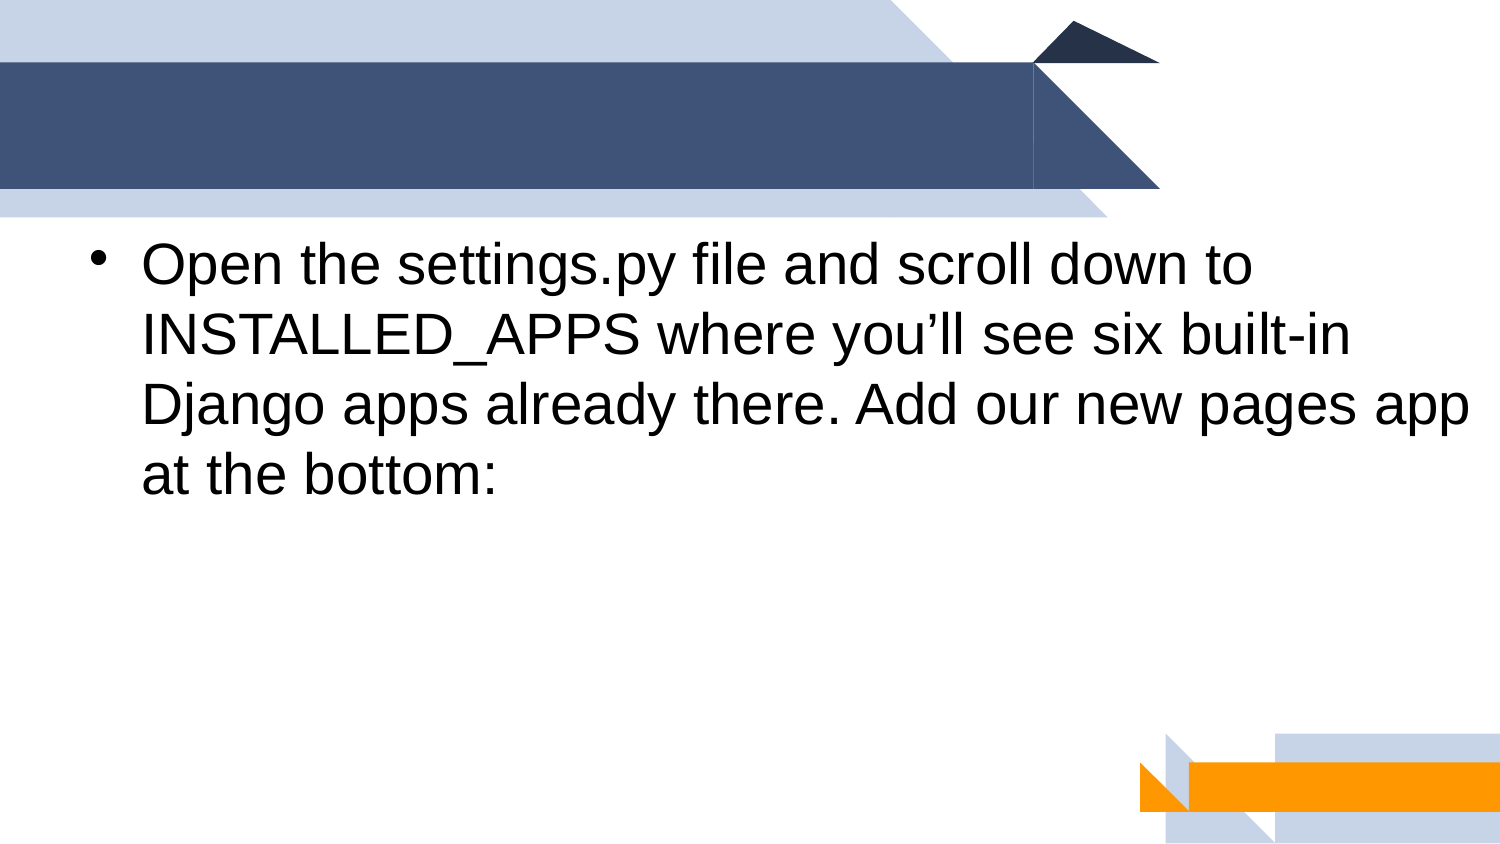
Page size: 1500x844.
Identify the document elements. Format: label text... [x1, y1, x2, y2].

text_box Open the settings.py file and scroll down to INSTALLED_APPS where you’ll see six built-in Django apps already there. Add our new pages app at the bottom: [70, 226, 1477, 673]
